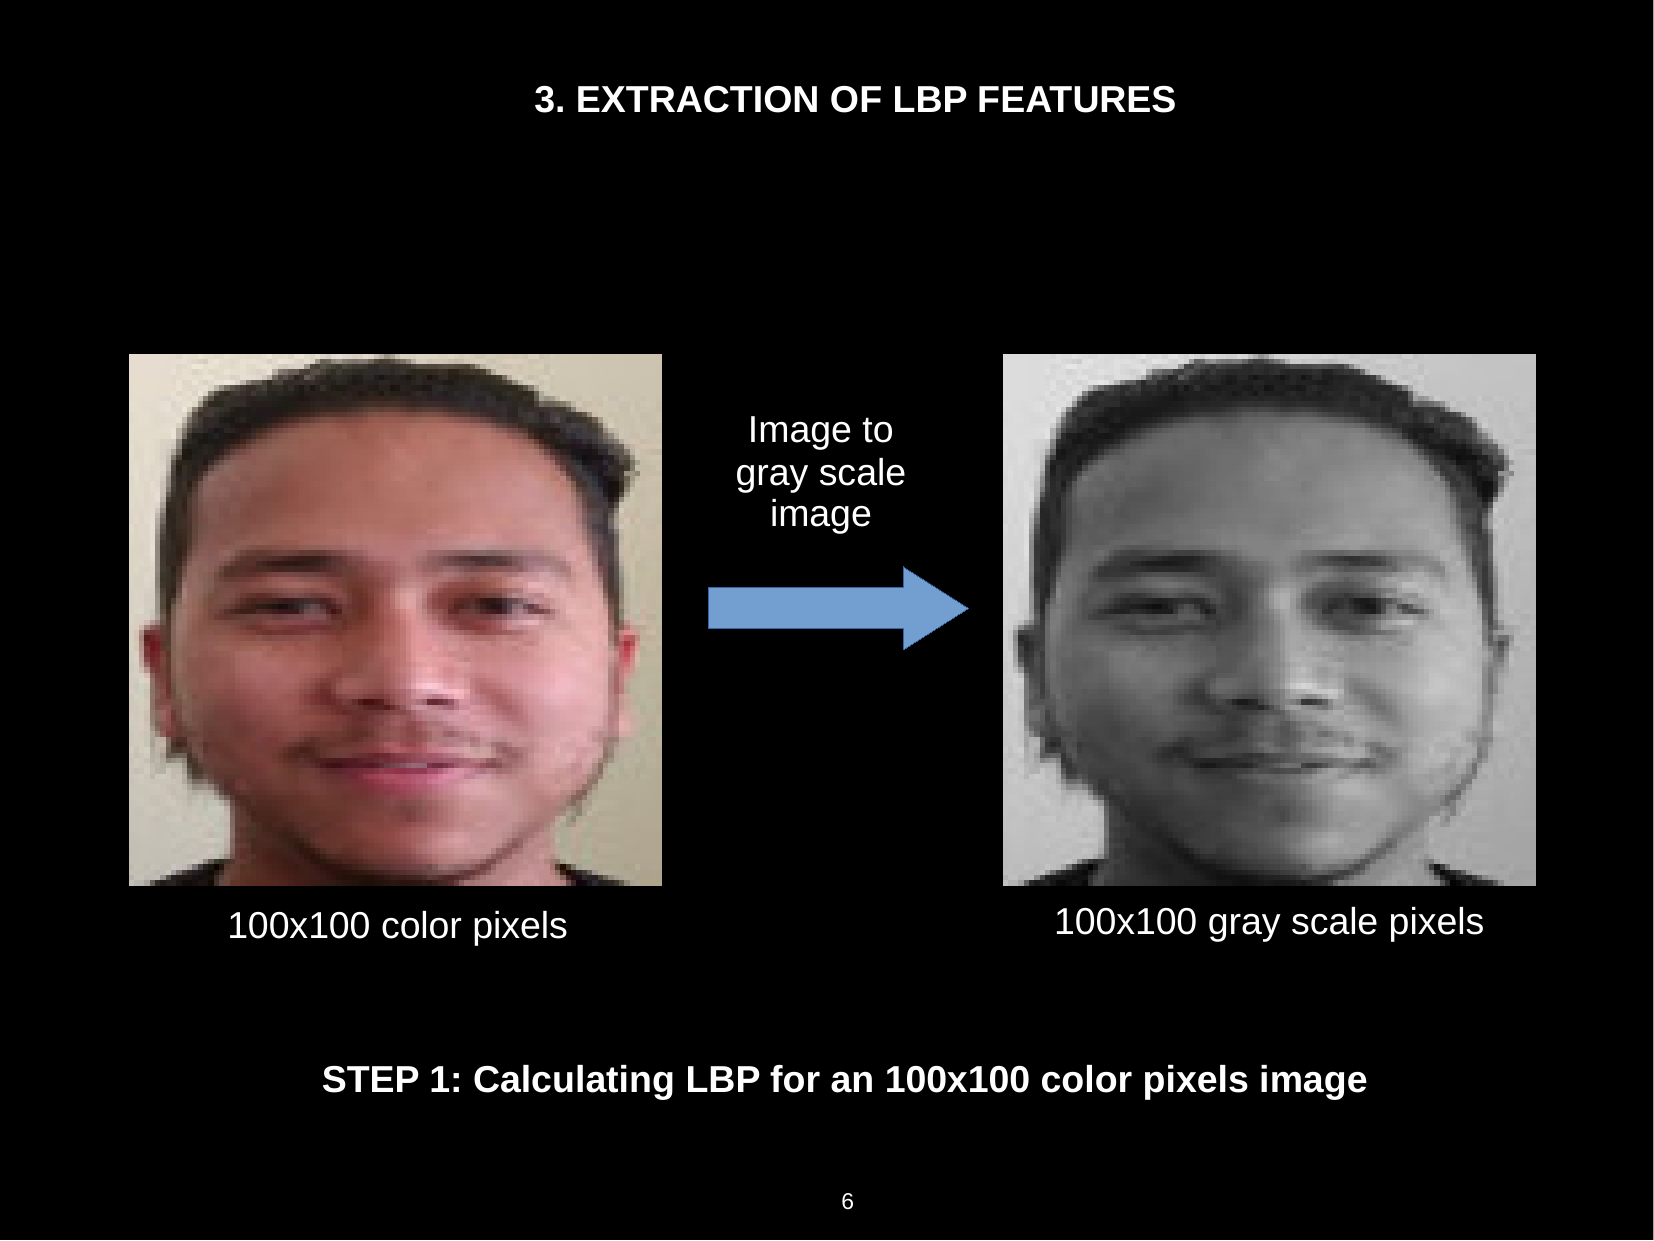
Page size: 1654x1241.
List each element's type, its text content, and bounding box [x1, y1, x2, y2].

text_box 100x100 color pixels [212, 897, 603, 955]
text_box 100x100 gray scale pixels [1039, 893, 1501, 993]
text_box STEP 1: Calculating LBP for an 100x100 color pixels image [307, 1051, 1441, 1150]
text_box Image to gray scale image [720, 401, 922, 543]
text_box [708, 566, 969, 650]
picture [129, 354, 662, 886]
text_box 3. EXTRACTION OF LBP FEATURES [519, 70, 1382, 128]
text_box 6 [826, 1181, 886, 1222]
picture [1003, 354, 1536, 886]
